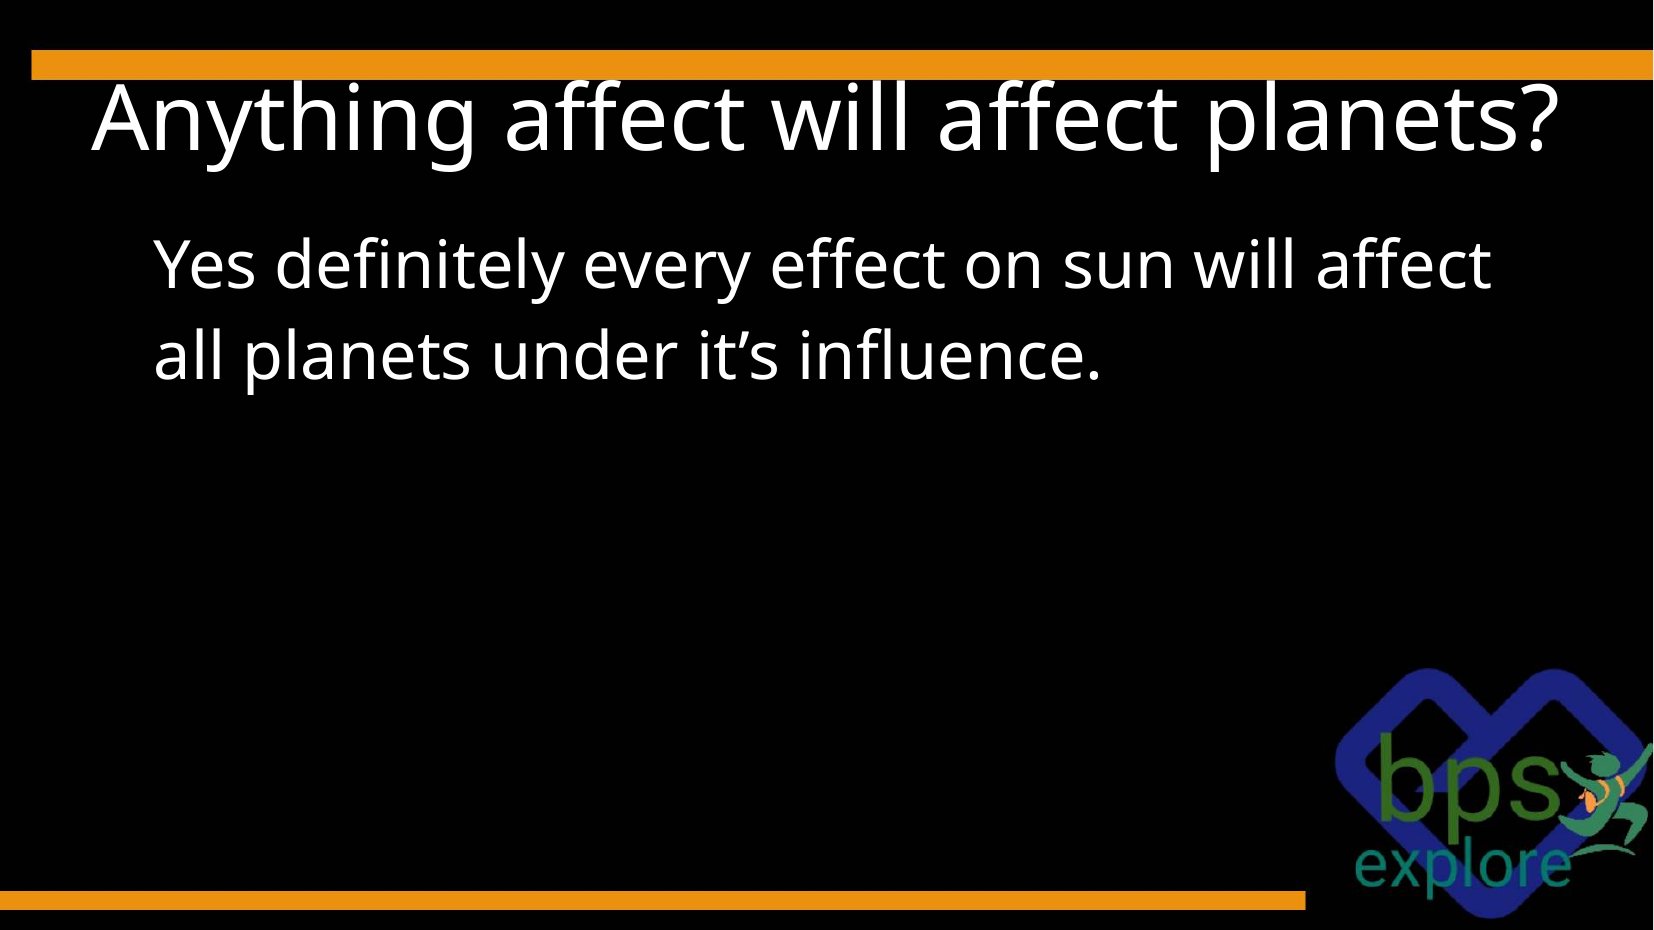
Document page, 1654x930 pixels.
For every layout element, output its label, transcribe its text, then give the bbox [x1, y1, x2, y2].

picture [0, 0, 1654, 930]
list Yes definitely every effect on sun will affect all planets under it’s influence. [82, 217, 1571, 757]
title Anything affect will affect planets? [82, 37, 1571, 193]
